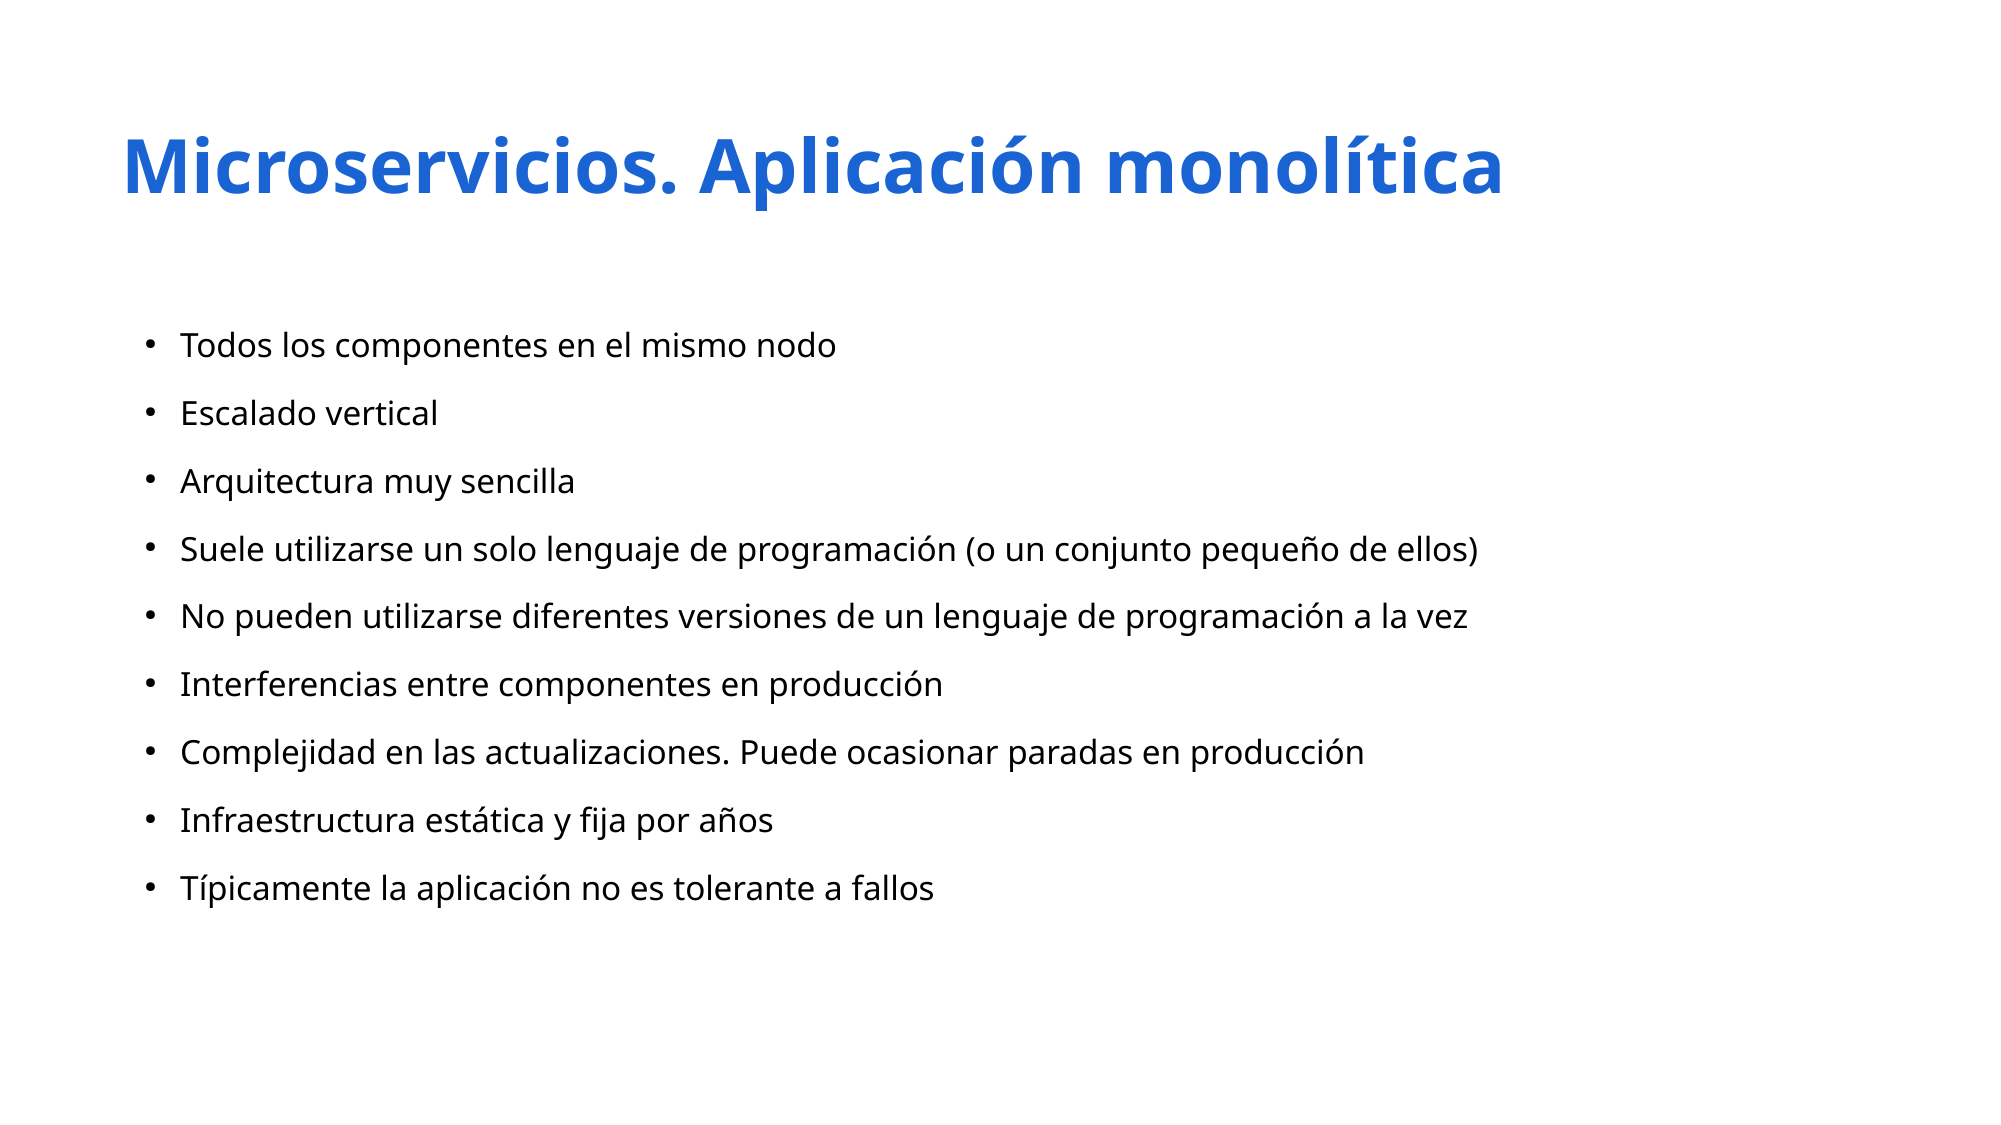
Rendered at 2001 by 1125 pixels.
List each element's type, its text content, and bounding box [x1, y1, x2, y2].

text_box Microservicios. Aplicación monolítica [106, 106, 1878, 293]
text_box Todos los componentes en el mismo nodo Escalado vertical Arquitectura muy sencilla Suele utilizarse un solo lenguaje de programación (o un conjunto pequeño de ellos) No pueden utilizarse diferentes versiones de un lenguaje de programación a la vez Interferencias entre componentes en producción Complejidad en las actualizaciones. Puede ocasionar paradas en producción Infraestructura estática y fija por años Típicamente la aplicación no es tolerante a fallos [129, 292, 1843, 827]
